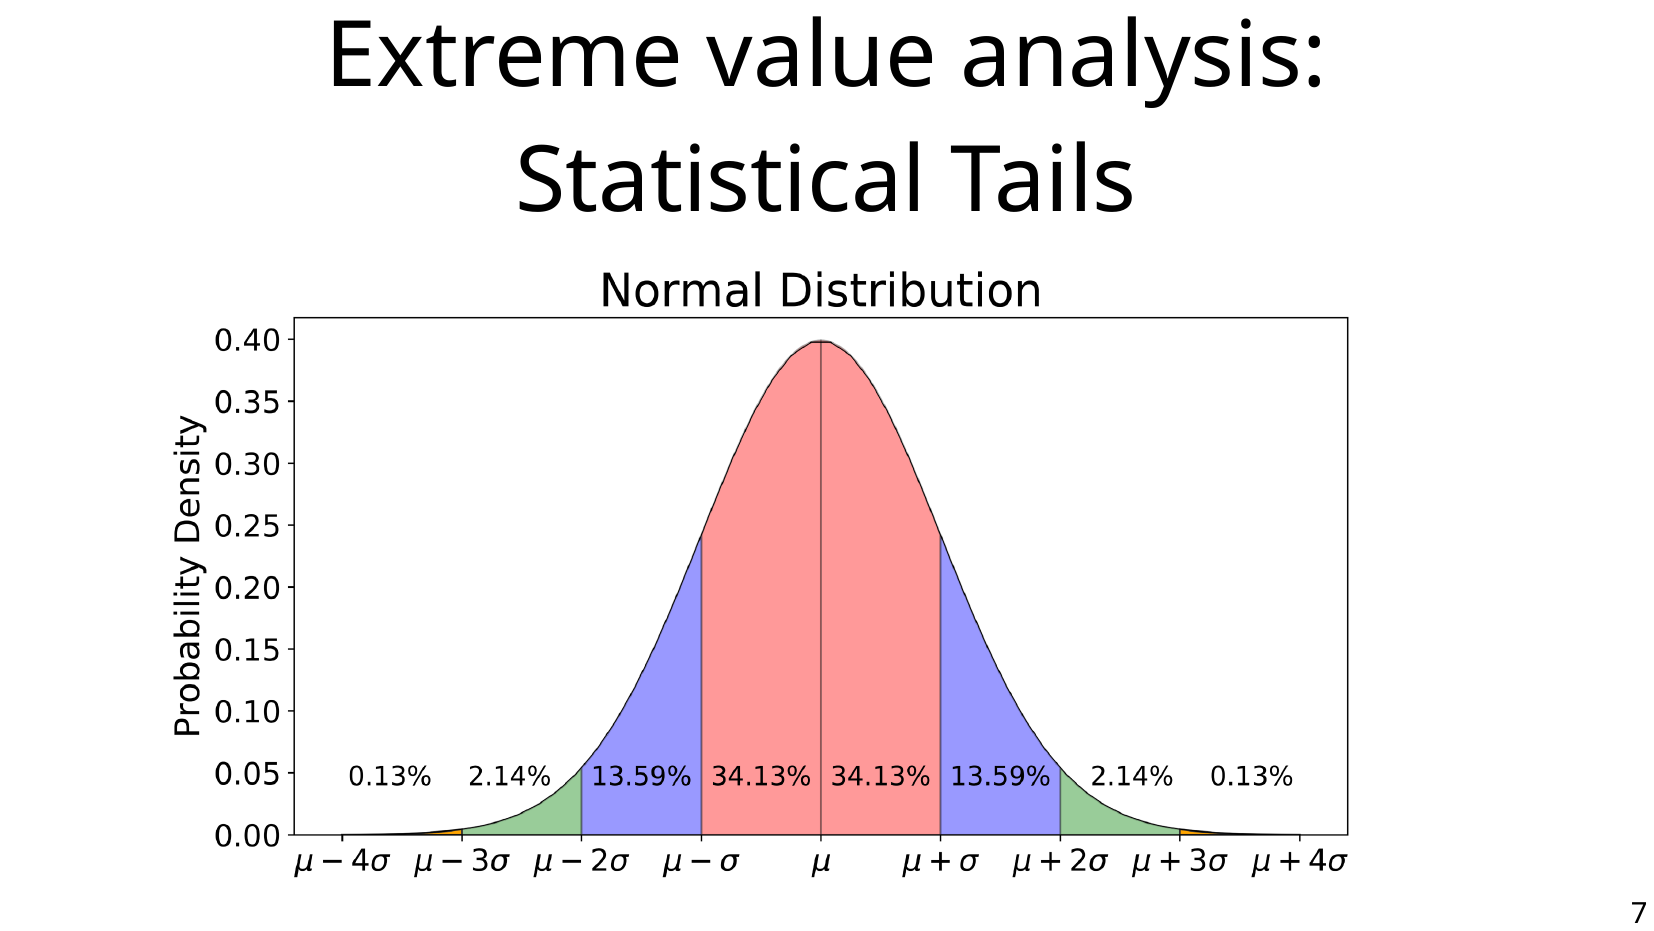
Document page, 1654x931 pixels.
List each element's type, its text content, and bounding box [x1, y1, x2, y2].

title Extreme value analysis: Statistical Tails [82, 1, 1571, 226]
picture [124, 235, 1483, 920]
